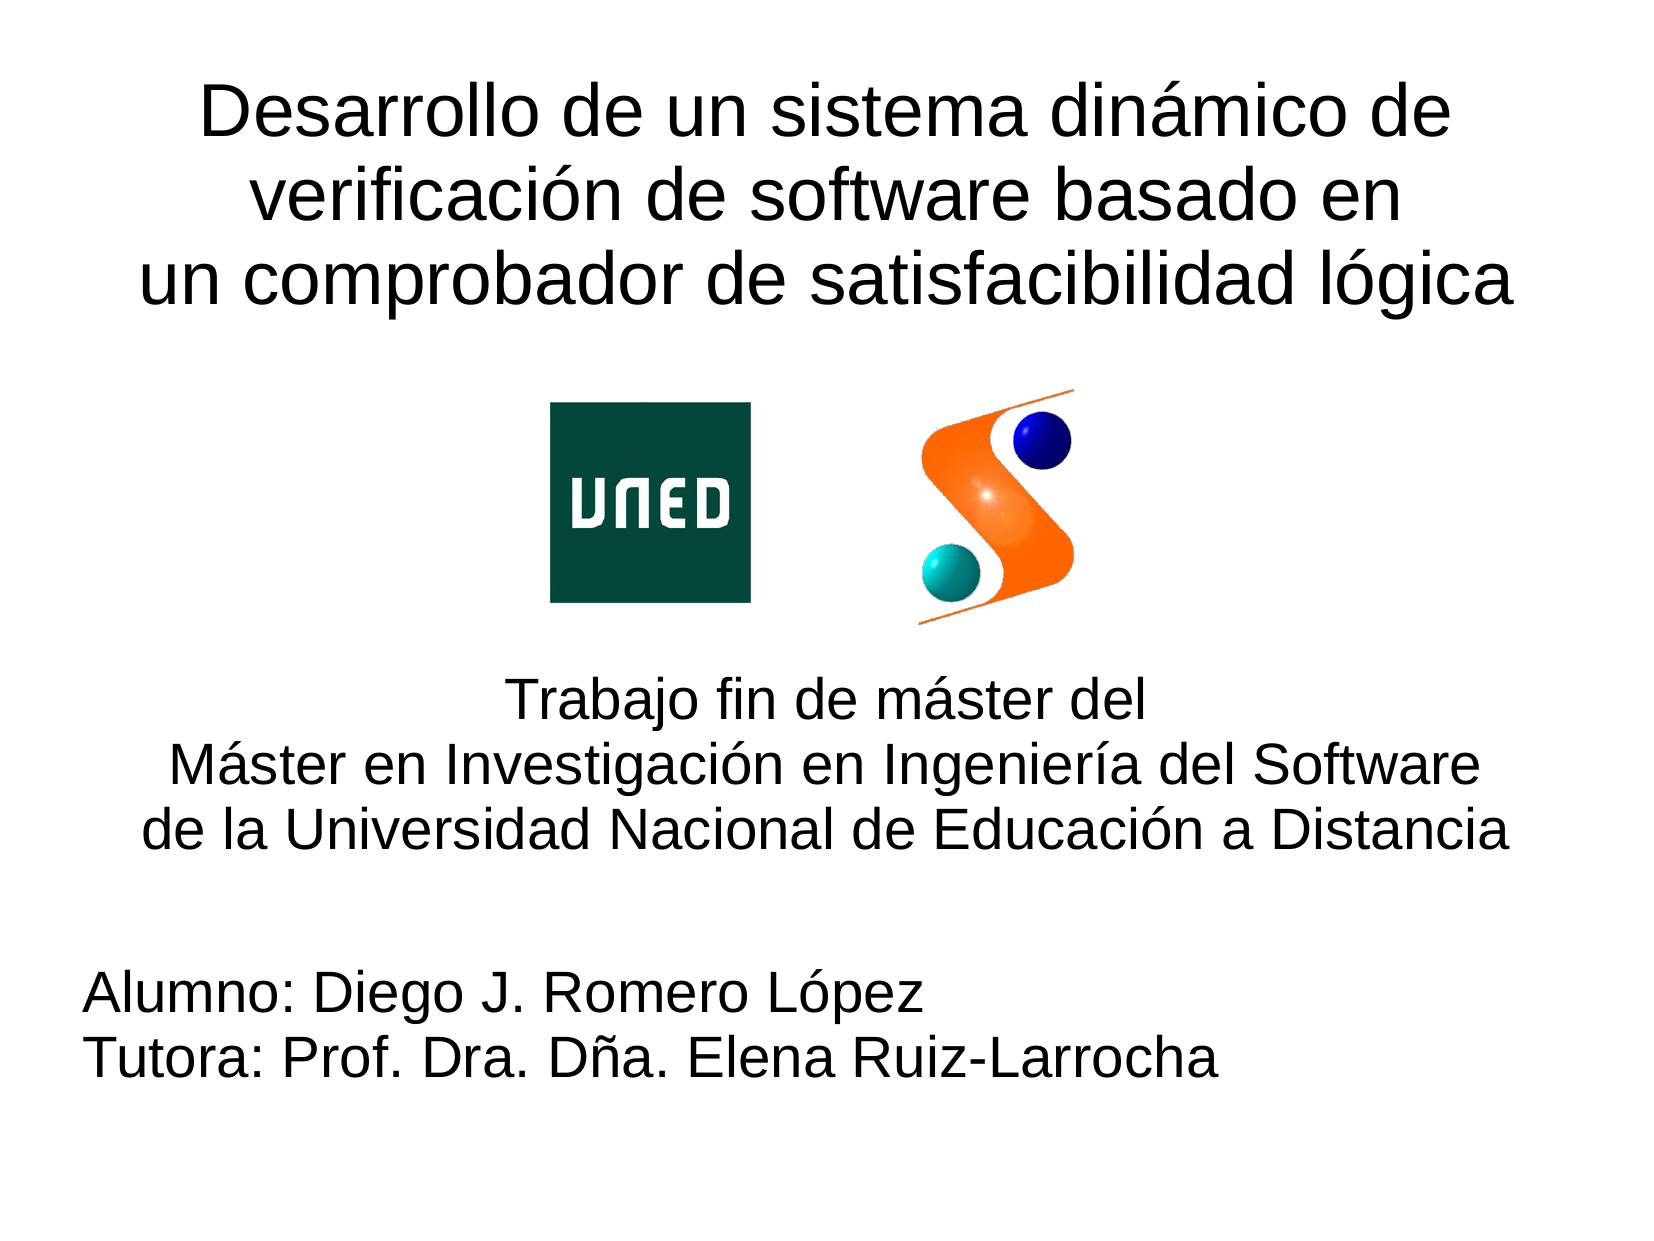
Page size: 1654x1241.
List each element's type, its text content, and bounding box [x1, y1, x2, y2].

text_box Alumno: Diego J. Romero López Tutora: Prof. Dra. Dña. Elena Ruiz-Larrocha [82, 959, 1571, 1090]
title Desarrollo de un sistema dinámico de verificación de software basado en un comprobador de satisfacibilidad lógica [0, 68, 1654, 321]
picture [549, 401, 751, 603]
subtitle Trabajo fin de máster del Máster en Investigación en Ingeniería del Software de la Universidad Nacional de Educación a Distancia [82, 649, 1571, 880]
picture [915, 389, 1075, 626]
